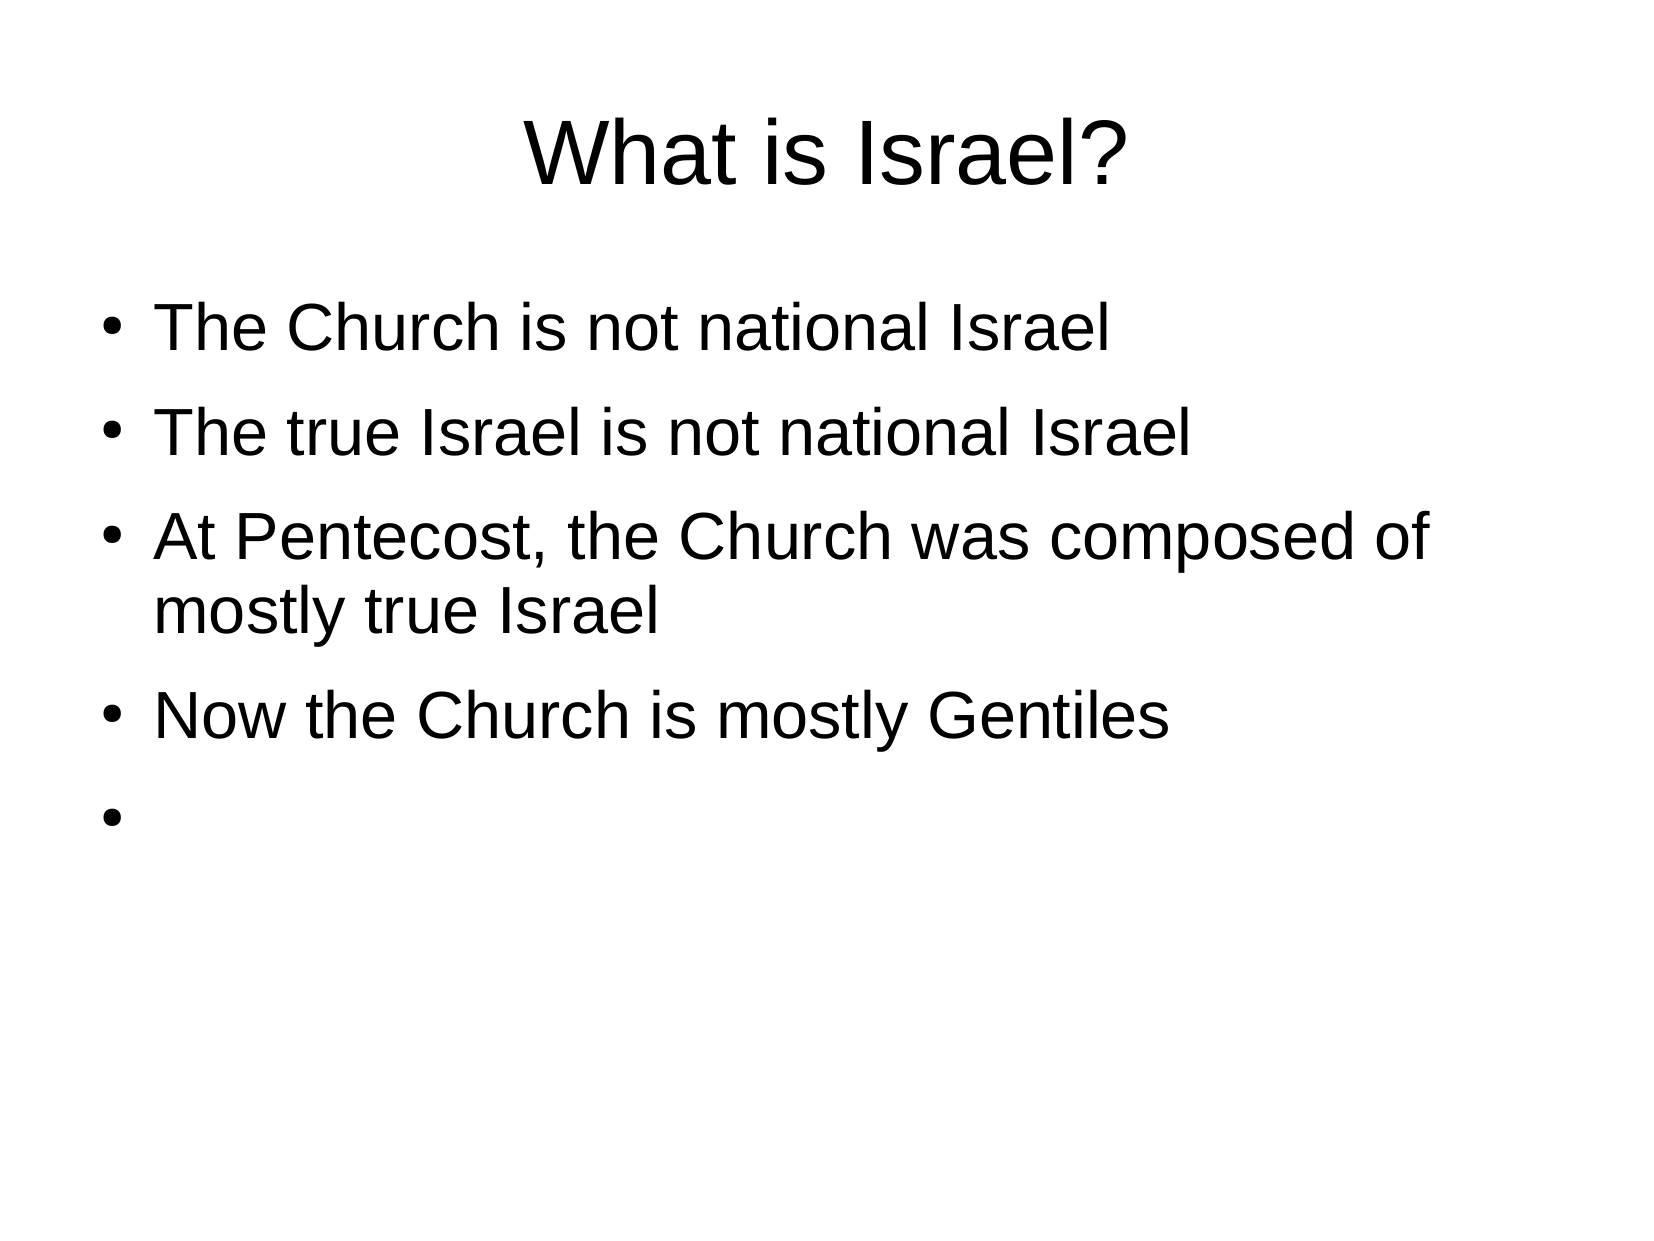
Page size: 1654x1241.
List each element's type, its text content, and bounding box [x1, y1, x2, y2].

list The Church is not national Israel The true Israel is not national Israel At Pentecost, the Church was composed of mostly true Israel Now the Church is mostly Gentiles [82, 290, 1571, 1109]
title What is Israel? [82, 49, 1571, 257]
